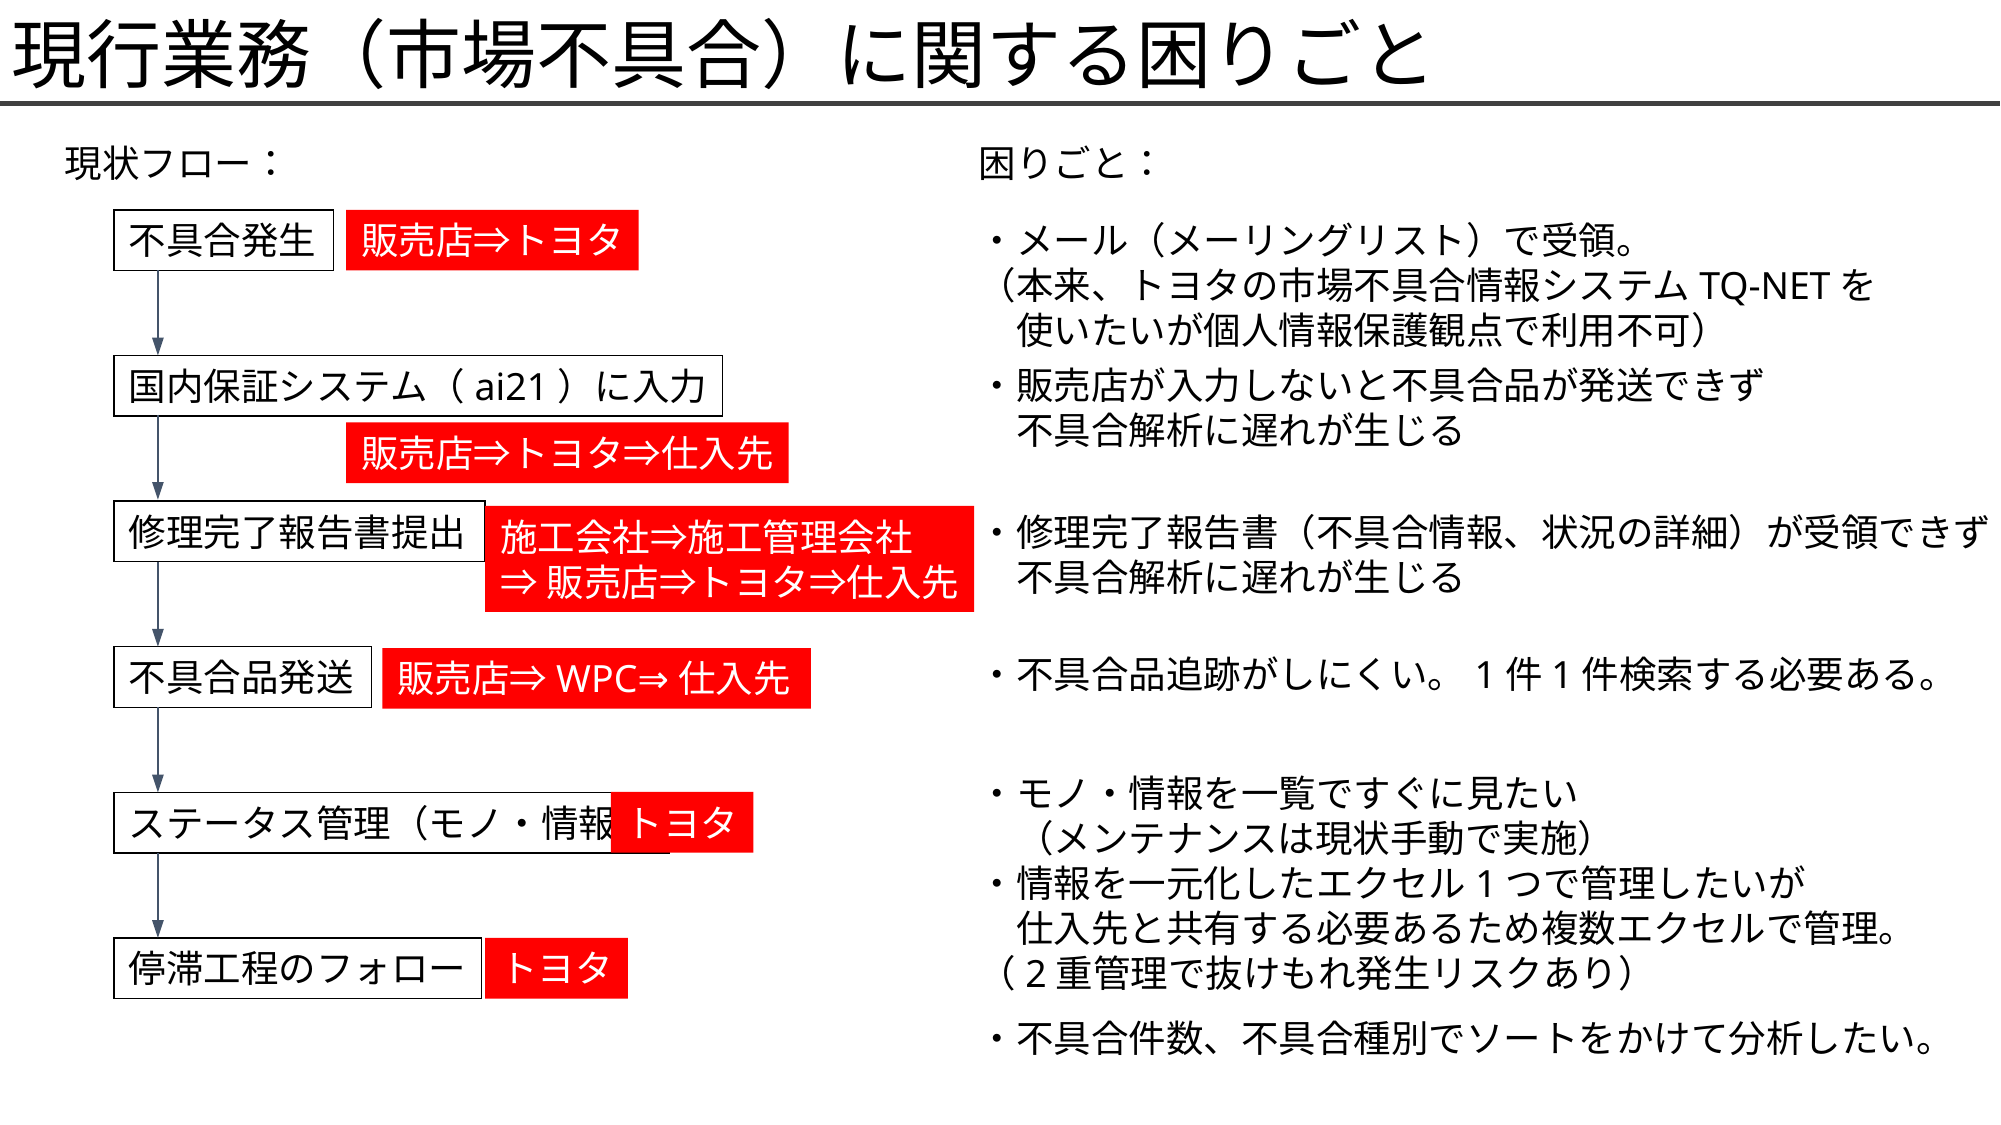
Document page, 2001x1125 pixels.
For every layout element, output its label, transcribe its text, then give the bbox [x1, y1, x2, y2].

text_box 現行業務（市場不具合）に関する困りごと [0, 0, 1343, 104]
text_box 現状フロー： [49, 132, 281, 193]
text_box ・不具合件数、不具合種別でソートをかけて分析したい。 [963, 1007, 1904, 1069]
text_box 不具合品発送 [114, 646, 372, 708]
text_box トヨタ [610, 791, 738, 853]
text_box ・メール（メーリングリスト）で受領。 （本来、トヨタの市場不具合情報システムTQ-NETを 使いたいが個人情報保護観点で利用不可） [963, 209, 1850, 362]
text_box ・修理完了報告書（不具合情報、状況の詳細）が受領できず 不具合解析に遅れが生じる [963, 501, 1943, 608]
text_box 困りごと： [963, 132, 1157, 193]
text_box 販売店⇒トヨタ⇒仕入先 [346, 422, 776, 484]
text_box 停滞工程のフォロー [114, 937, 478, 999]
text_box ・不具合品追跡がしにくい。1件1件検索する必要ある。 [963, 643, 1883, 705]
text_box 販売店⇒トヨタ [346, 209, 625, 271]
text_box 販売店⇒WPC⇒仕入先 [382, 648, 811, 709]
text_box トヨタ [485, 937, 612, 999]
text_box ・販売店が入力しないと不具合品が発送できず 不具合解析に遅れが生じる [963, 354, 1760, 461]
text_box 施工会社⇒施工管理会社 ⇒販売店⇒トヨタ⇒仕入先 [485, 505, 953, 612]
text_box ・モノ・情報を一覧ですぐに見たい （メンテナンスは現状手動で実施） ・情報を一元化したエクセル1つで管理したいが 仕入先と共有する必要あるため複数エクセルで管理。 （2重管理で抜けもれ発生リスクあり） [963, 762, 1890, 1005]
text_box 国内保証システム（ai21）に入力 [114, 355, 675, 417]
text_box ステータス管理（モノ・情報） [114, 792, 596, 853]
text_box 不具合発生 [114, 209, 334, 271]
text_box 修理完了報告書提出 [114, 501, 486, 562]
